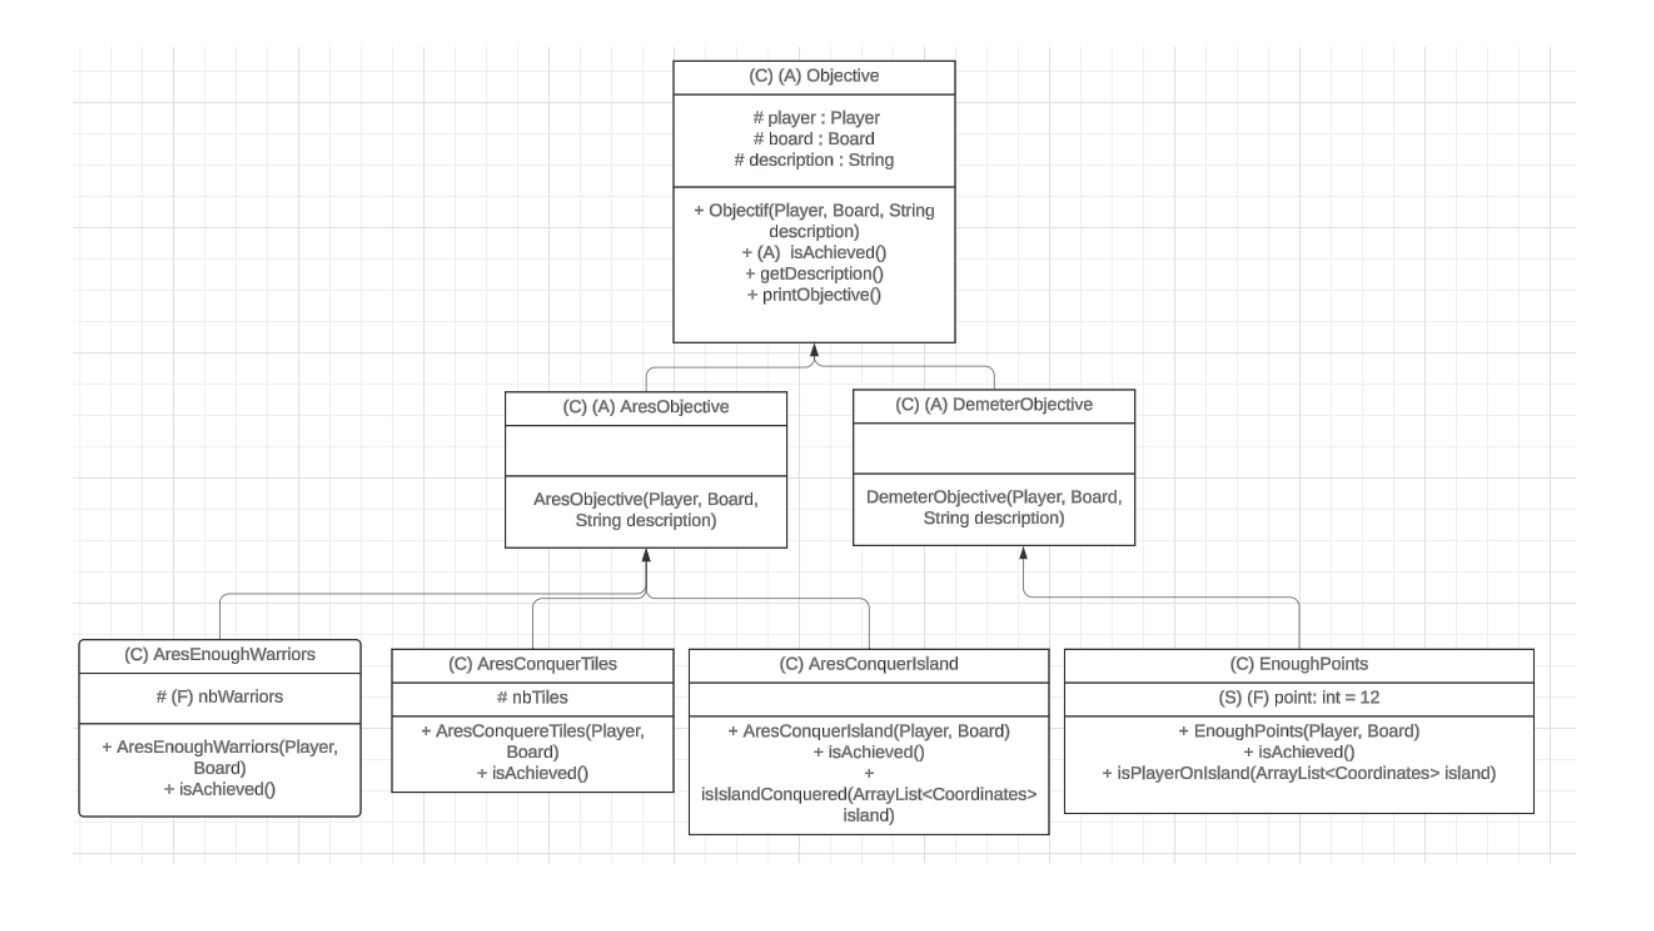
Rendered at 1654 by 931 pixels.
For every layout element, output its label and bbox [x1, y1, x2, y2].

picture [73, 47, 1576, 863]
